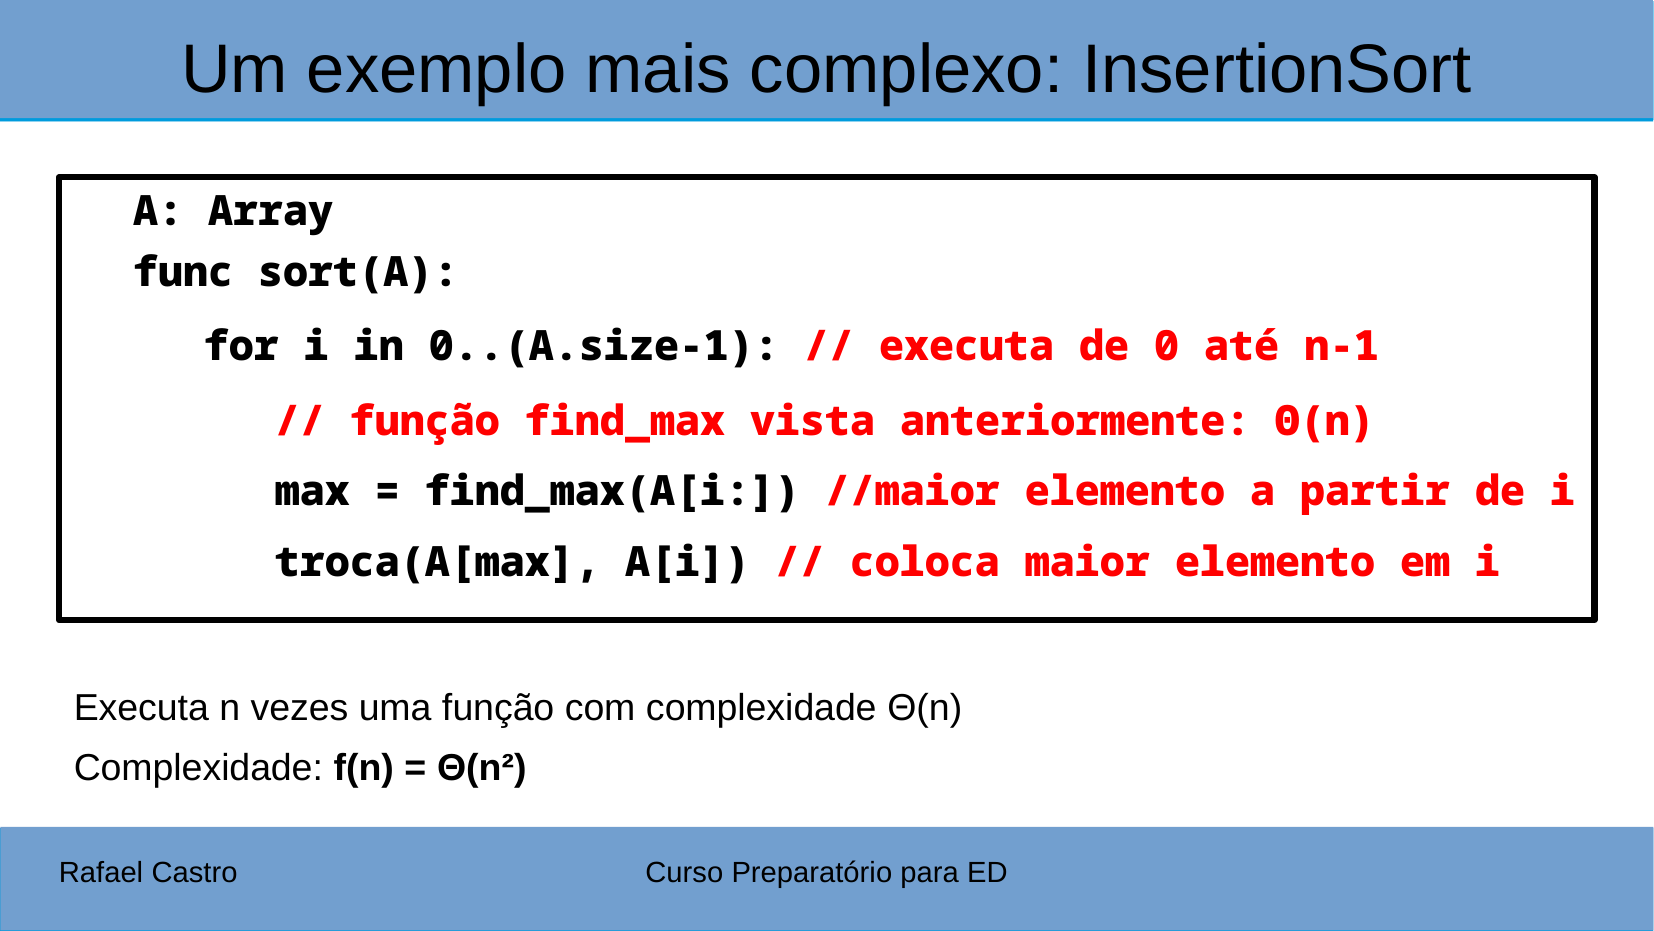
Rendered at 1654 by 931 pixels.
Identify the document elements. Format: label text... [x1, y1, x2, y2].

title Um exemplo mais complexo: InsertionSort [59, 29, 1595, 108]
text_box Executa n vezes uma função com complexidade Θ(n) Complexidade: f(n) = Θ(n²) [59, 679, 1595, 798]
list A: Array func sort(A): for i in 0..(A.size-1): // executa de 0 até n-1 // função find_max vista anteriormente: Θ(n) max = find_max(A[i:]) //maior elemento a partir de i troca(A[max], A[i]) // coloca maior elemento em i [59, 177, 1595, 621]
